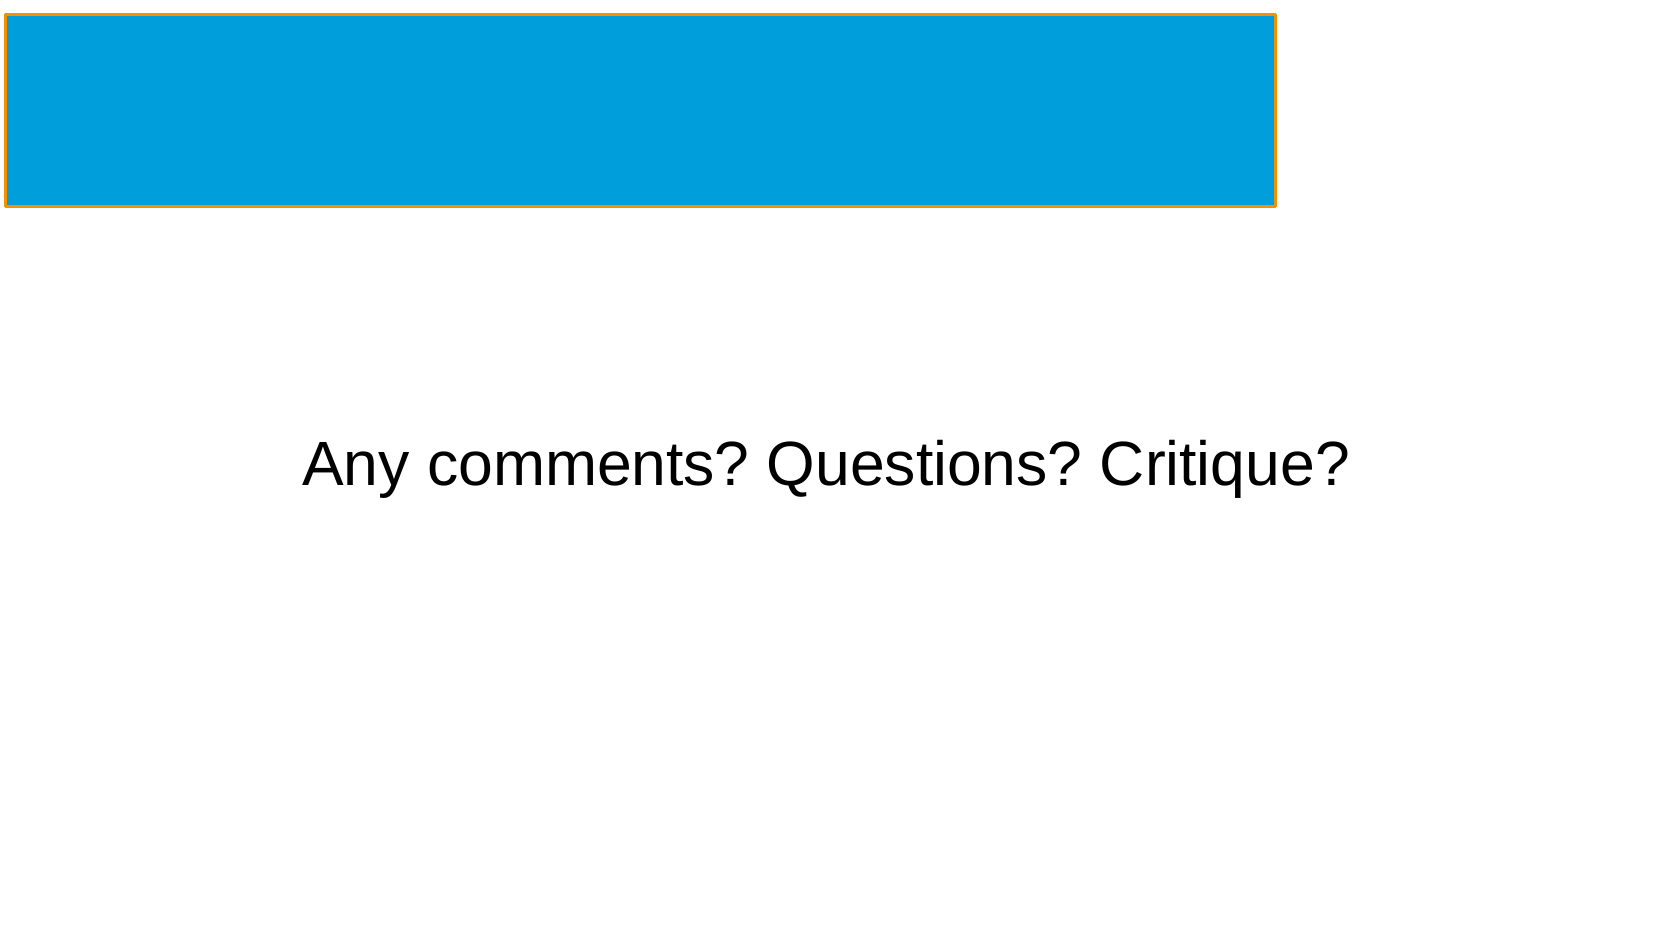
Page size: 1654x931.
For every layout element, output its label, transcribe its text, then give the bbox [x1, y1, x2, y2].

subtitle Any comments? Questions? Critique? [82, 103, 1571, 824]
